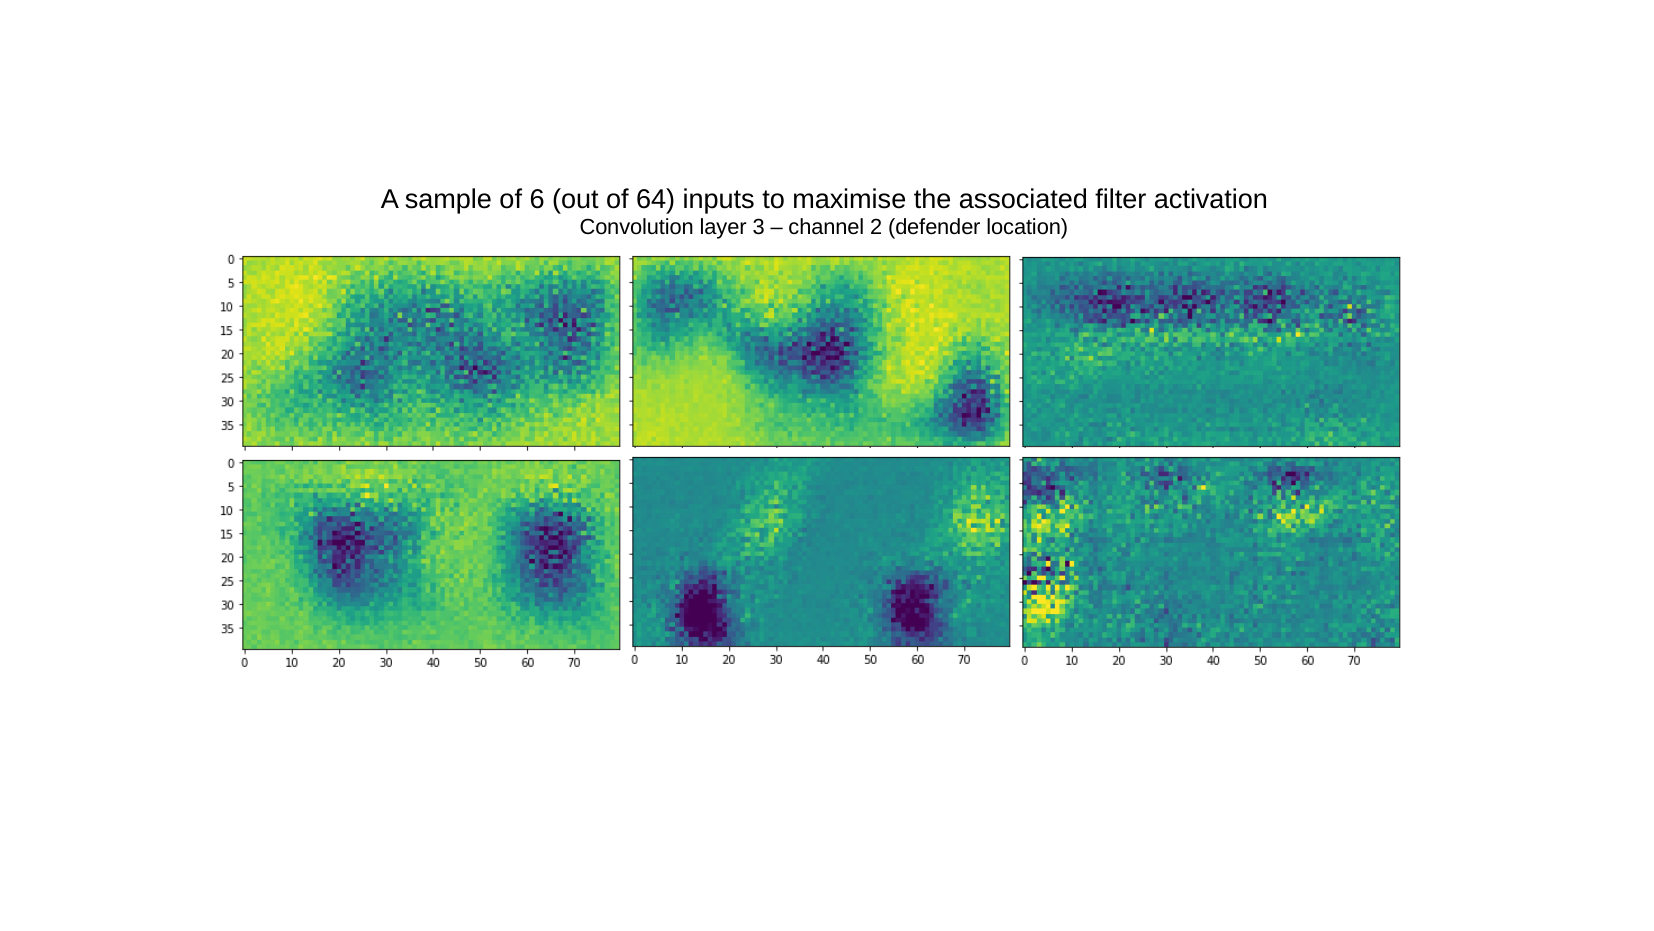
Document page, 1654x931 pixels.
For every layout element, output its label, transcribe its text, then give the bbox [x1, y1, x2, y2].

text_box A sample of 6 (out of 64) inputs to maximise the associated filter activation Convolution layer 3 – channel 2 (defender location) [366, 177, 1283, 247]
picture [212, 247, 1406, 676]
